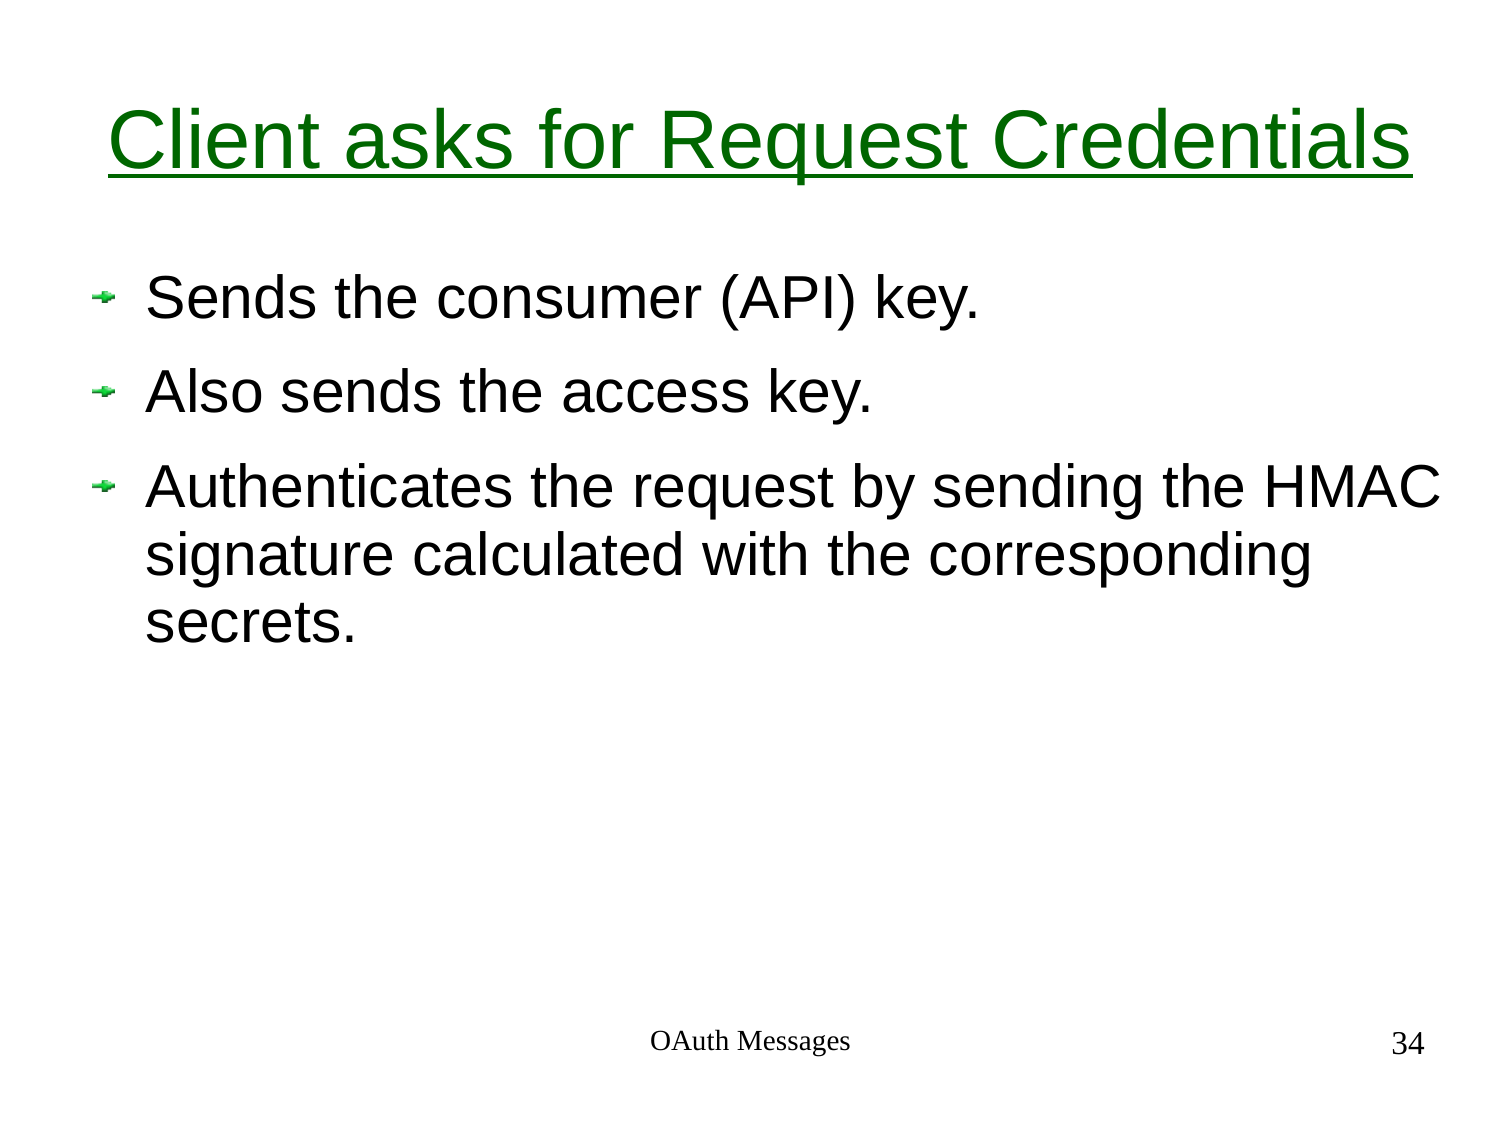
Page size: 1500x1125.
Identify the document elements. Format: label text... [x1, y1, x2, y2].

title Client asks for Request Credentials [75, 44, 1447, 236]
list Sends the consumer (API) key. Also sends the access key. Authenticates the request by sending the HMAC signature calculated with the corresponding secrets. [75, 263, 1447, 997]
